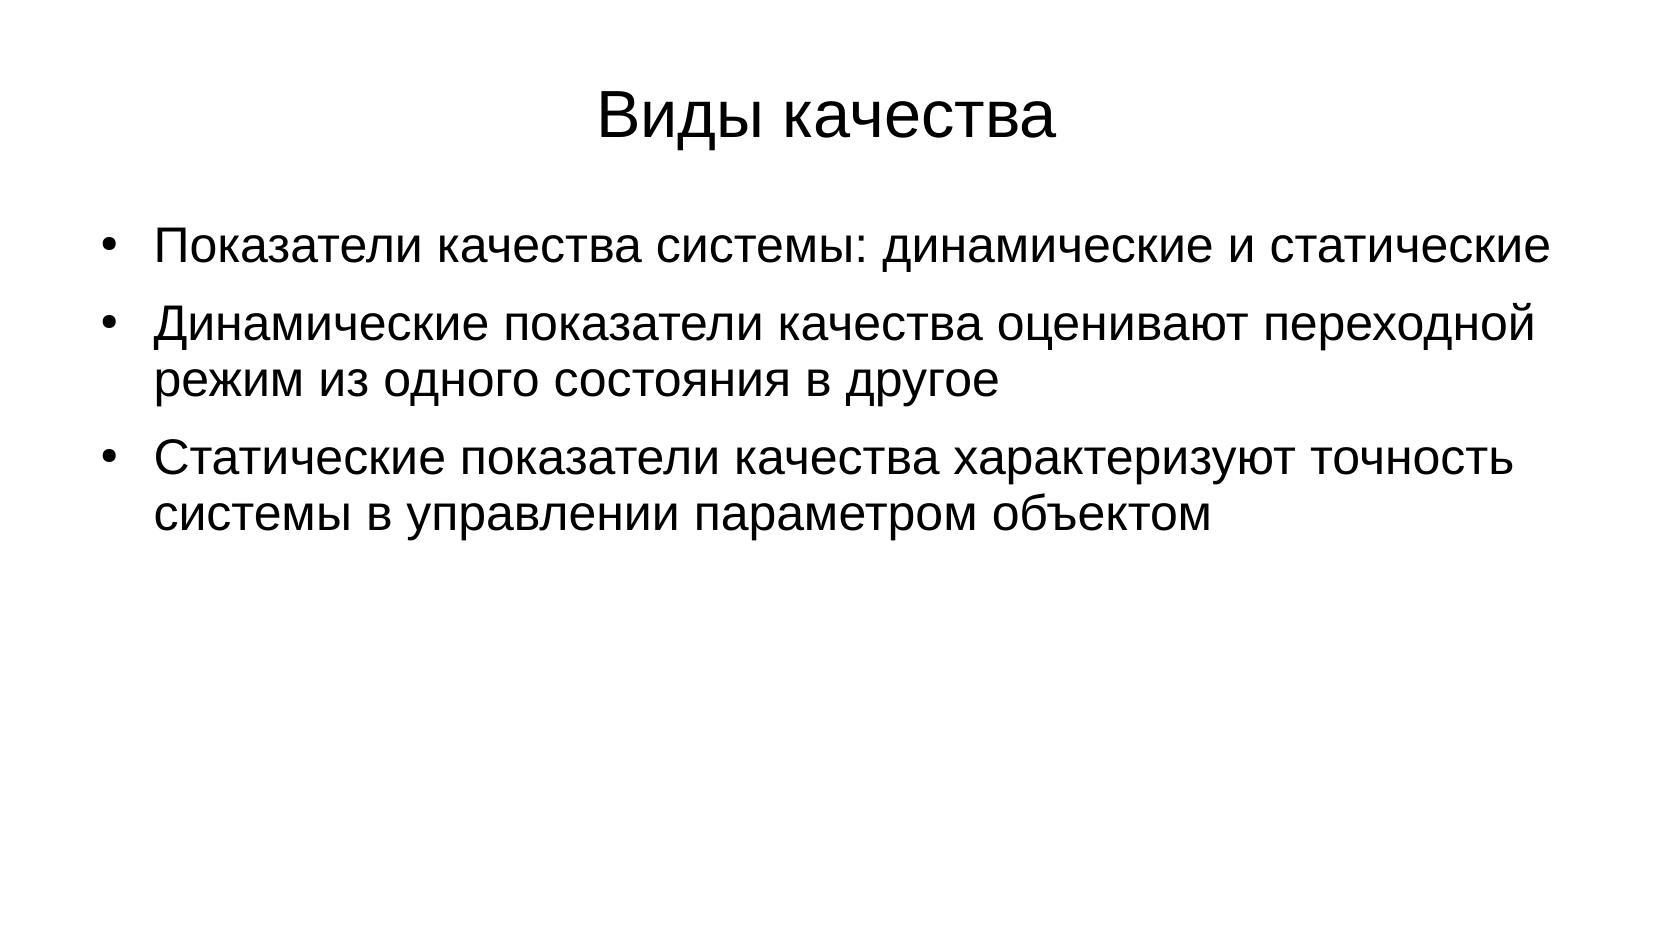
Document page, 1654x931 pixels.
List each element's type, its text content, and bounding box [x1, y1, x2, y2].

title Виды качества [82, 37, 1571, 193]
list Показатели качества системы: динамические и статические Динамические показатели качества оценивают переходной режим из одного состояния в другое Статические показатели качества характеризуют точность системы в управлении параметром объектом [82, 217, 1571, 758]
